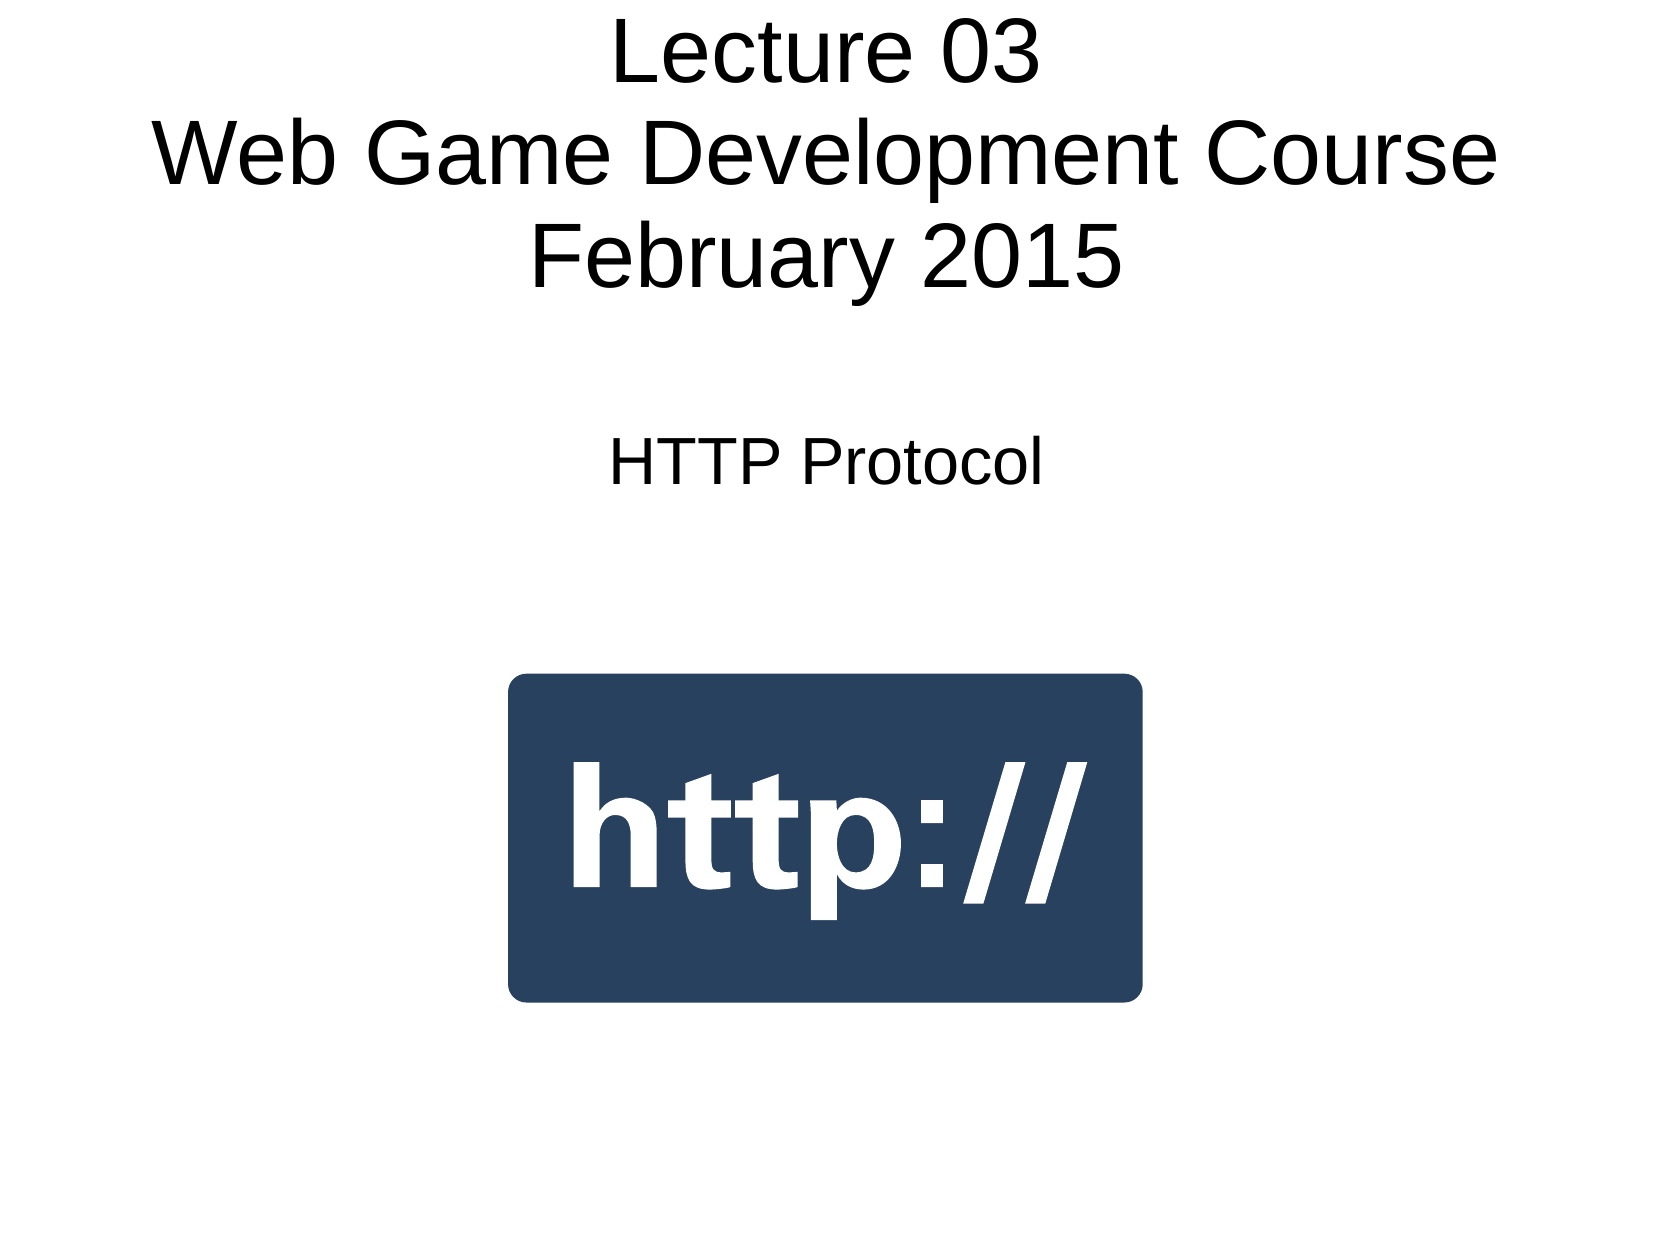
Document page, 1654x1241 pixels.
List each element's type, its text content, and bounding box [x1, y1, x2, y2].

list HTTP Protocol [82, 290, 1571, 634]
picture [484, 665, 1170, 1009]
title Lecture 03 Web Game Development Course February 2015 [82, 0, 1571, 290]
